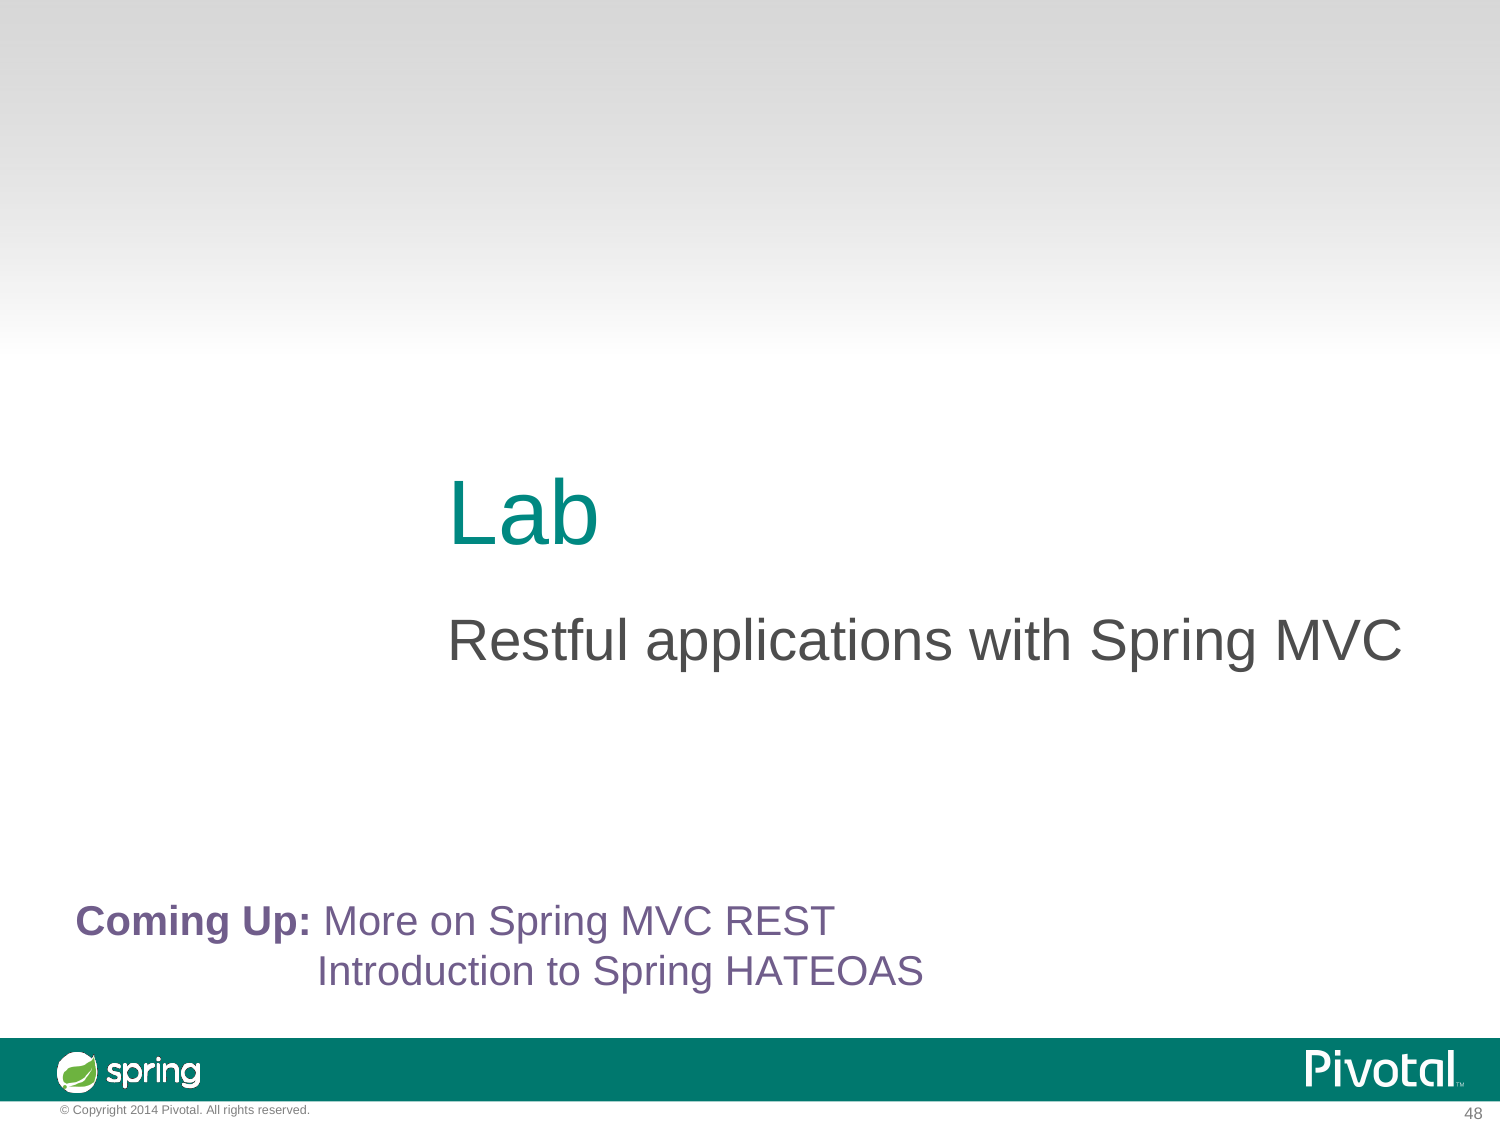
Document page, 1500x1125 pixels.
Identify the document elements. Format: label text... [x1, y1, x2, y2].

title Lab [447, 454, 1440, 565]
text_box Restful applications with Spring MVC [447, 602, 1440, 914]
picture [1306, 1050, 1464, 1087]
picture [32, 1041, 210, 1103]
text_box Coming Up: More on Spring MVC REST Introduction to Spring HATEOAS [60, 886, 957, 1002]
